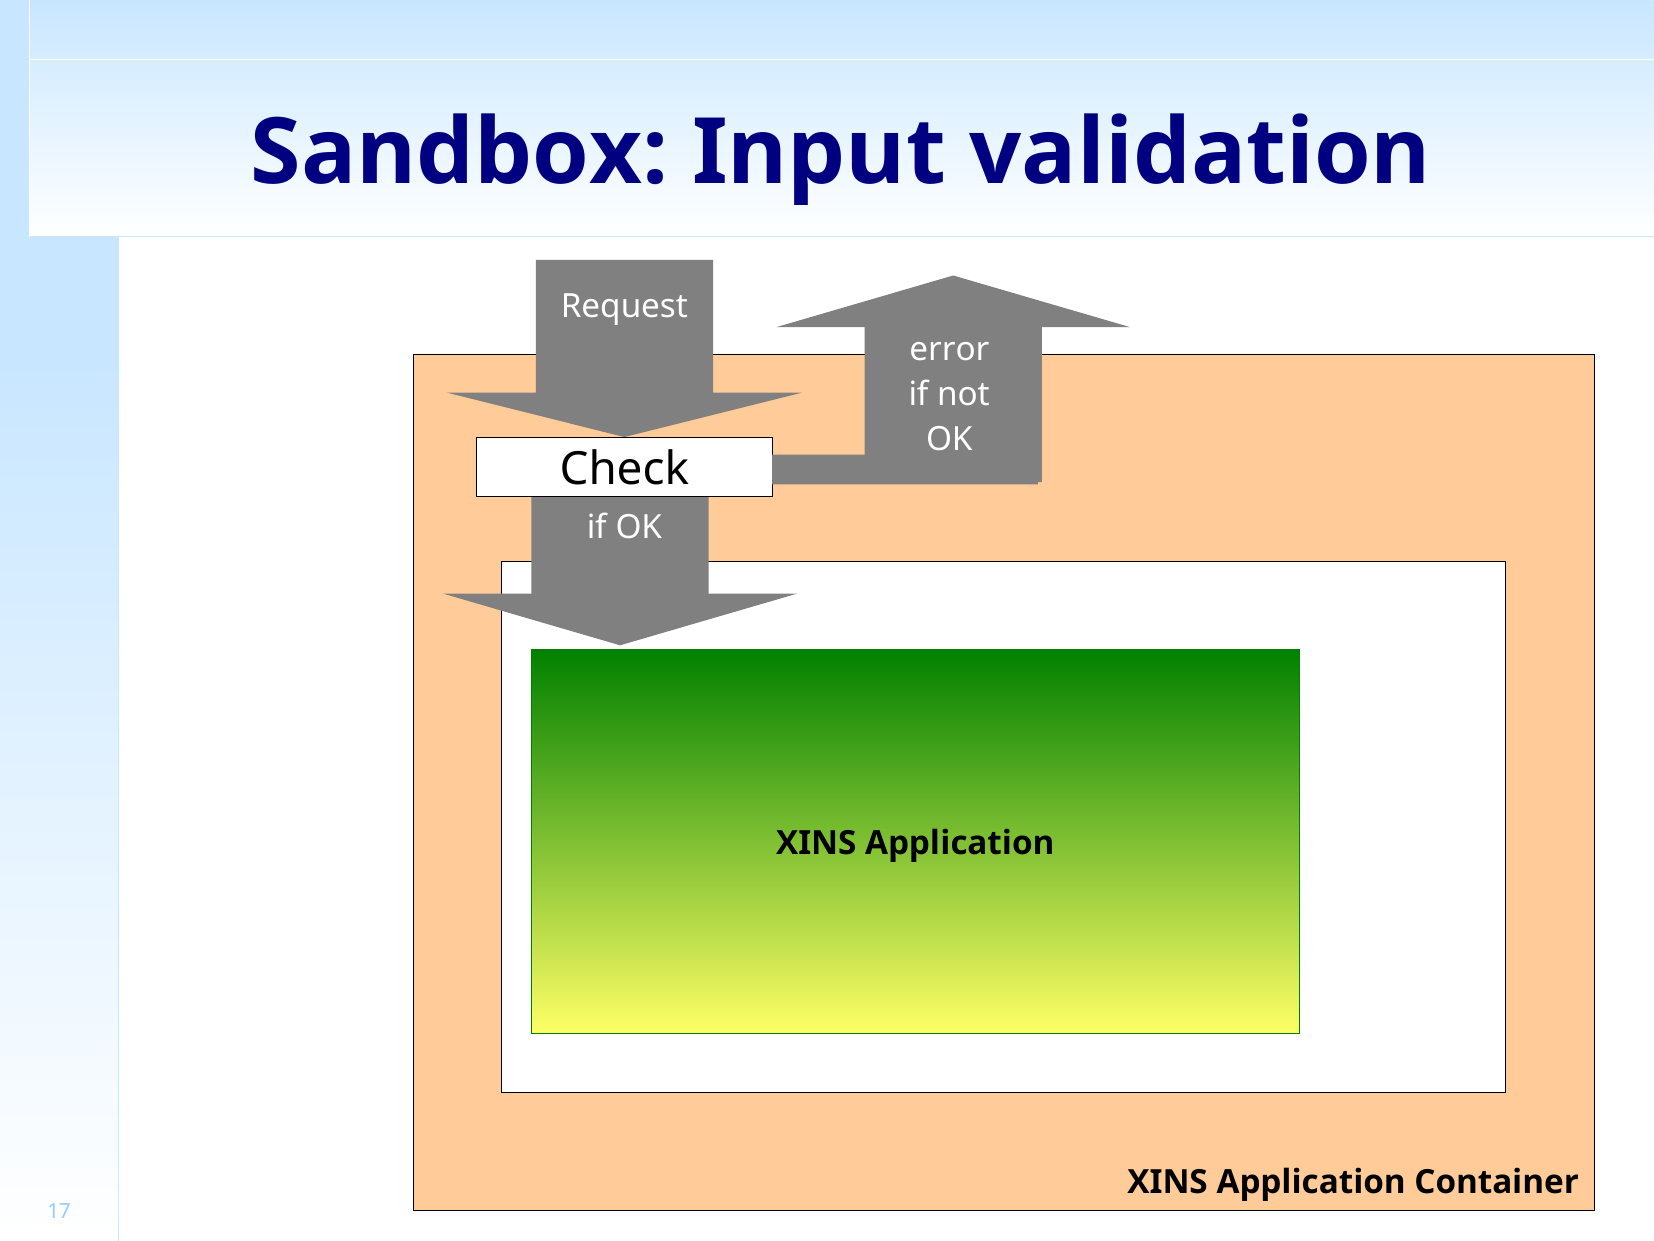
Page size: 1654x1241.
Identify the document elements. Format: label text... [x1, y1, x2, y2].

text_box XINS Application [531, 649, 1300, 1034]
text_box error if not OK [860, 318, 1038, 467]
text_box Request [535, 259, 714, 349]
text_box Check [476, 437, 773, 497]
text_box [413, 275, 1595, 1211]
title Sandbox: Input validation [29, 59, 1654, 237]
text_box if OK [535, 496, 714, 556]
text_box XINS Application Container [708, 1151, 1595, 1211]
